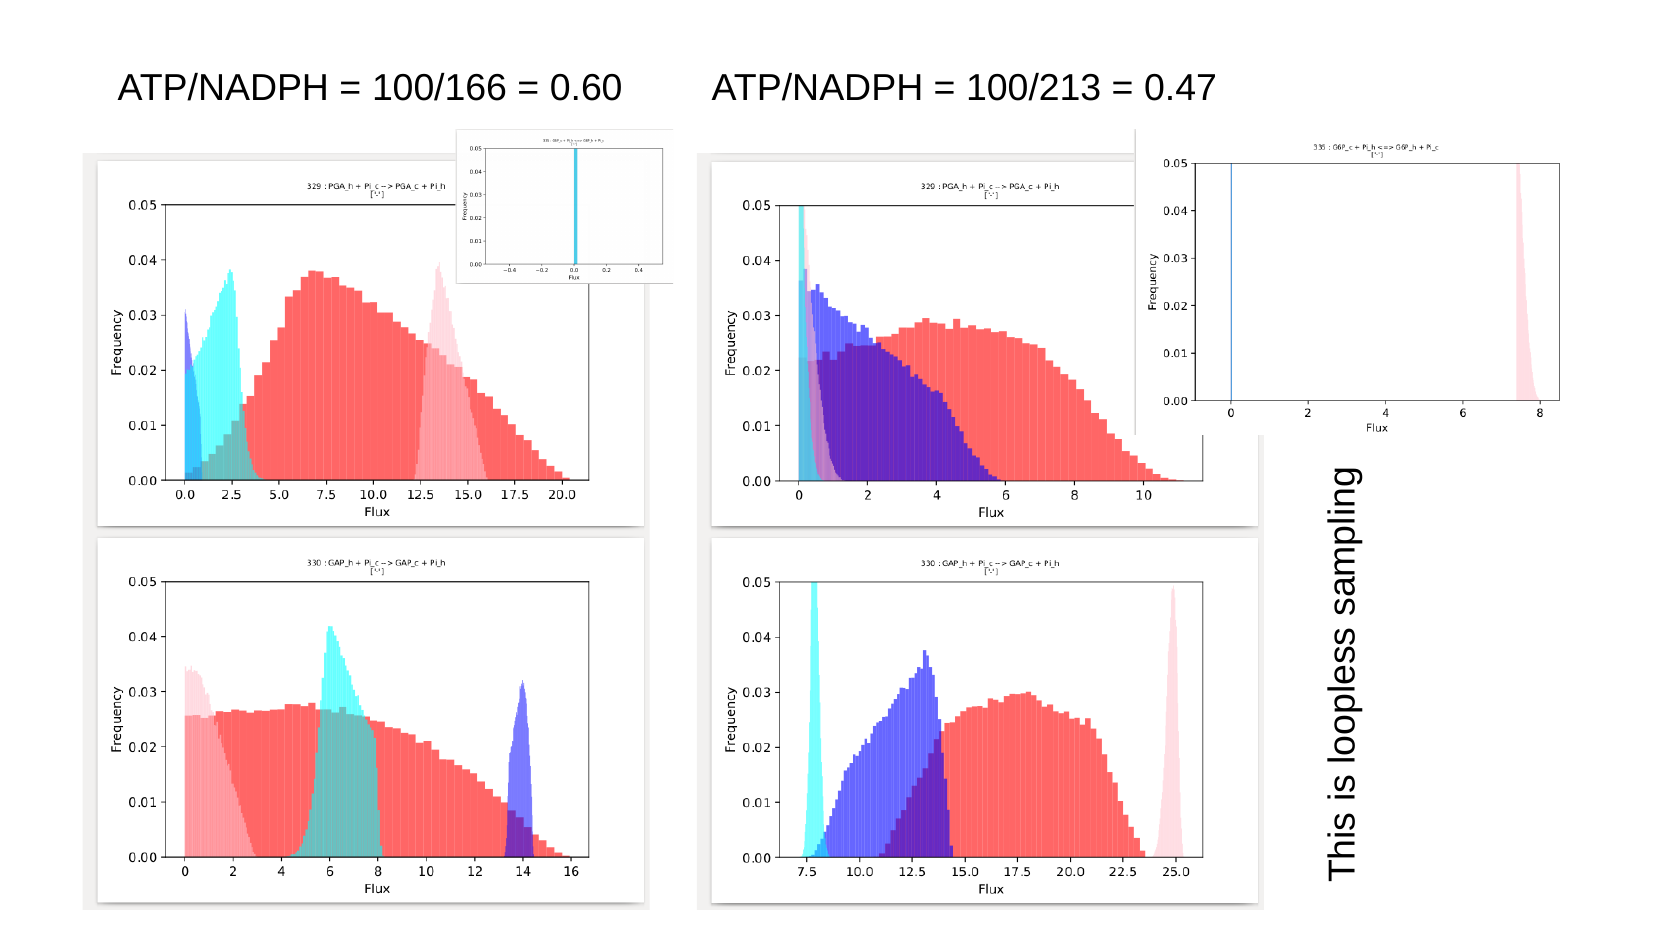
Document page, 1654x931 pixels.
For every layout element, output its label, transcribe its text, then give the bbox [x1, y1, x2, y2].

picture [696, 129, 1571, 910]
picture [82, 129, 674, 910]
text_box ATP/NADPH = 100/213 = 0.47 [696, 59, 1233, 116]
text_box This is loopless sampling [1313, 452, 1371, 898]
text_box ATP/NADPH = 100/166 = 0.60 [102, 59, 638, 116]
